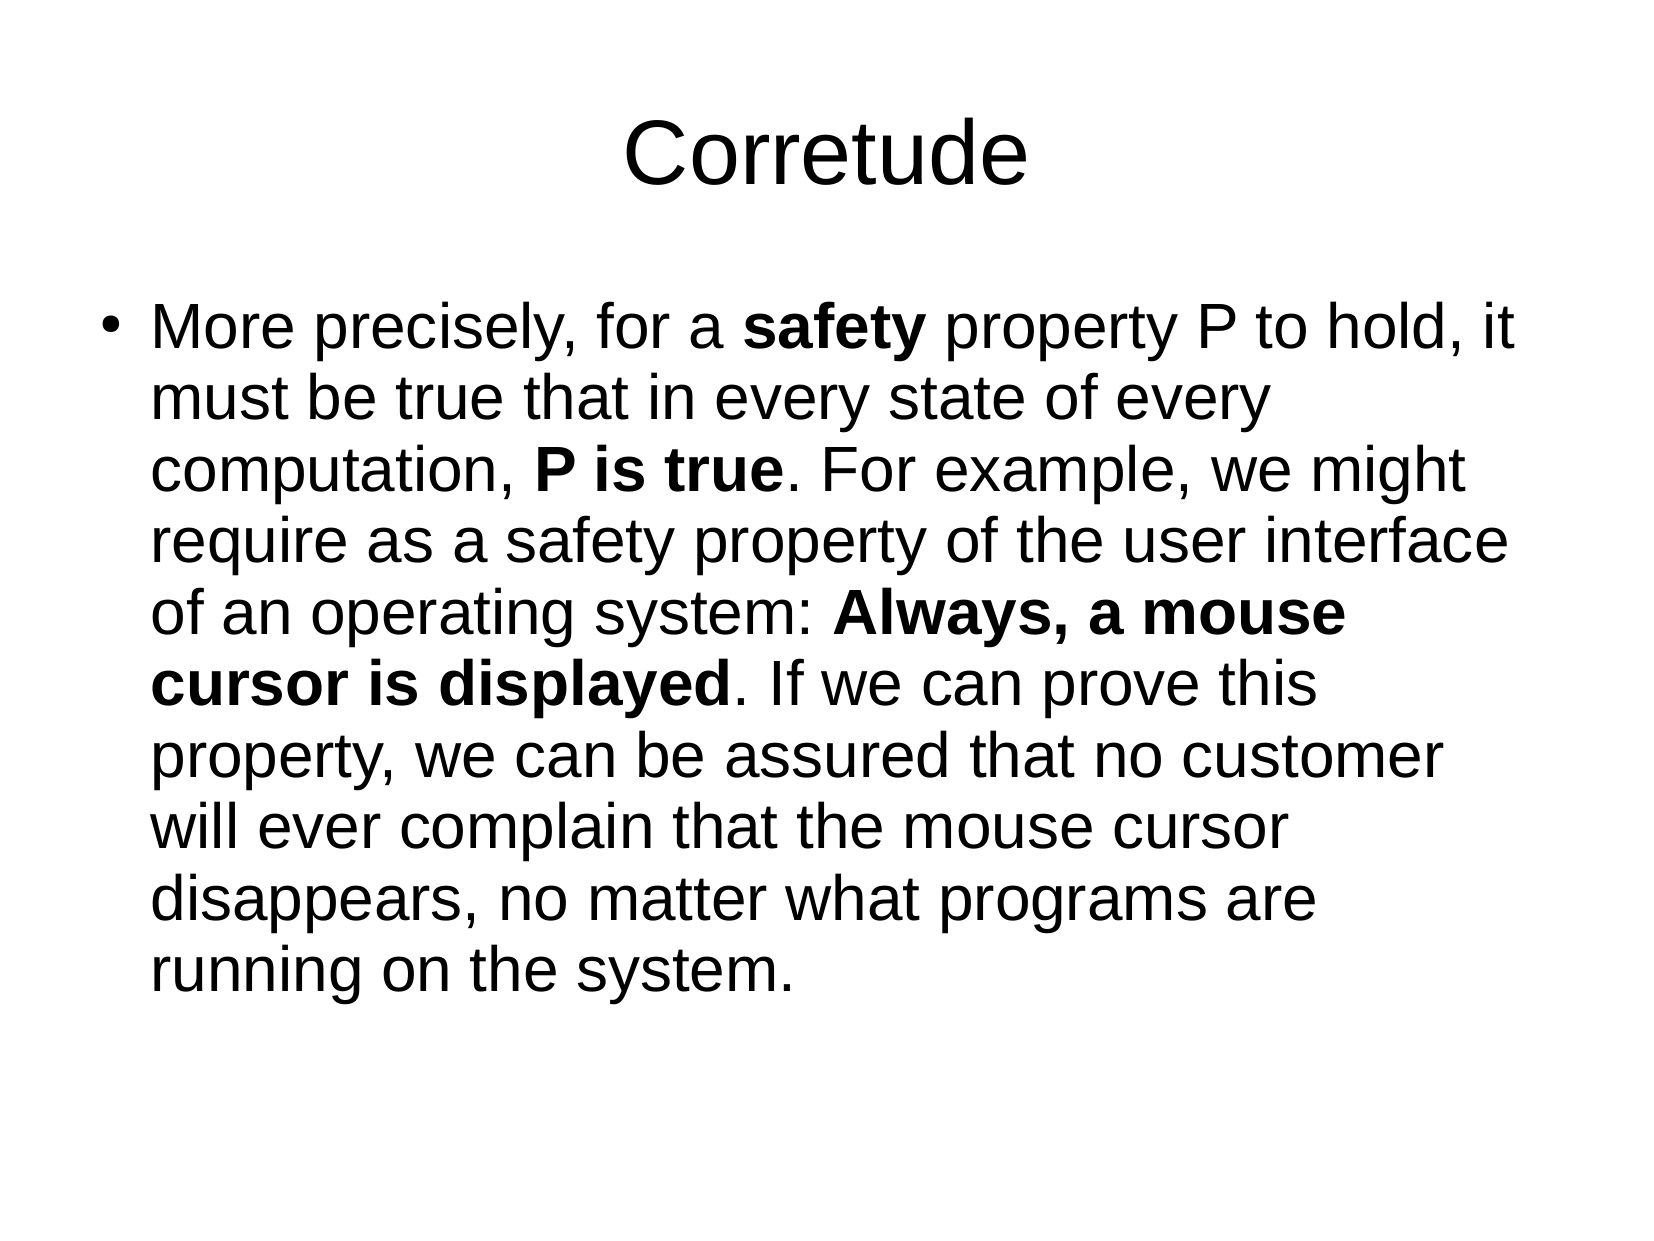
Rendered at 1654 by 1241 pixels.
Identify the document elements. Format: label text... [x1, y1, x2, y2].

list More precisely, for a safety property P to hold, it must be true that in every state of every computation, P is true. For example, we might require as a safety property of the user interface of an operating system: Always, a mouse cursor is displayed. If we can prove this property, we can be assured that no customer will ever complain that the mouse cursor disappears, no matter what programs are running on the system. [82, 290, 1538, 1010]
title Corretude [82, 49, 1571, 257]
